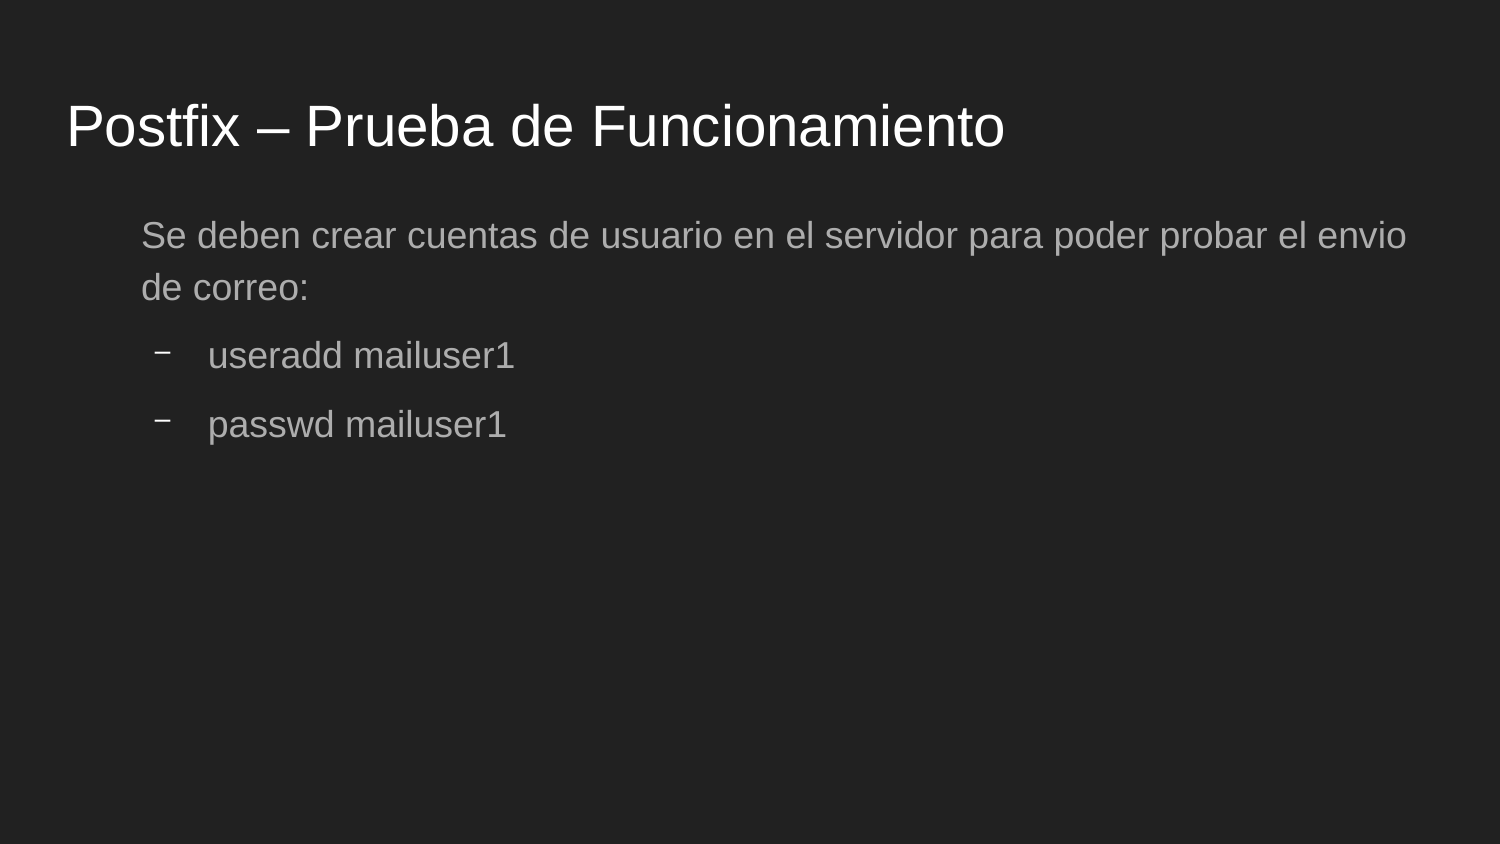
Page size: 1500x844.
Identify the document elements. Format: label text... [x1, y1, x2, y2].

title Postfix – Prueba de Funcionamiento [51, 72, 1449, 167]
list Se deben crear cuentas de usuario en el servidor para poder probar el envio de correo: useradd mailuser1 passwd mailuser1 [51, 189, 1456, 750]
